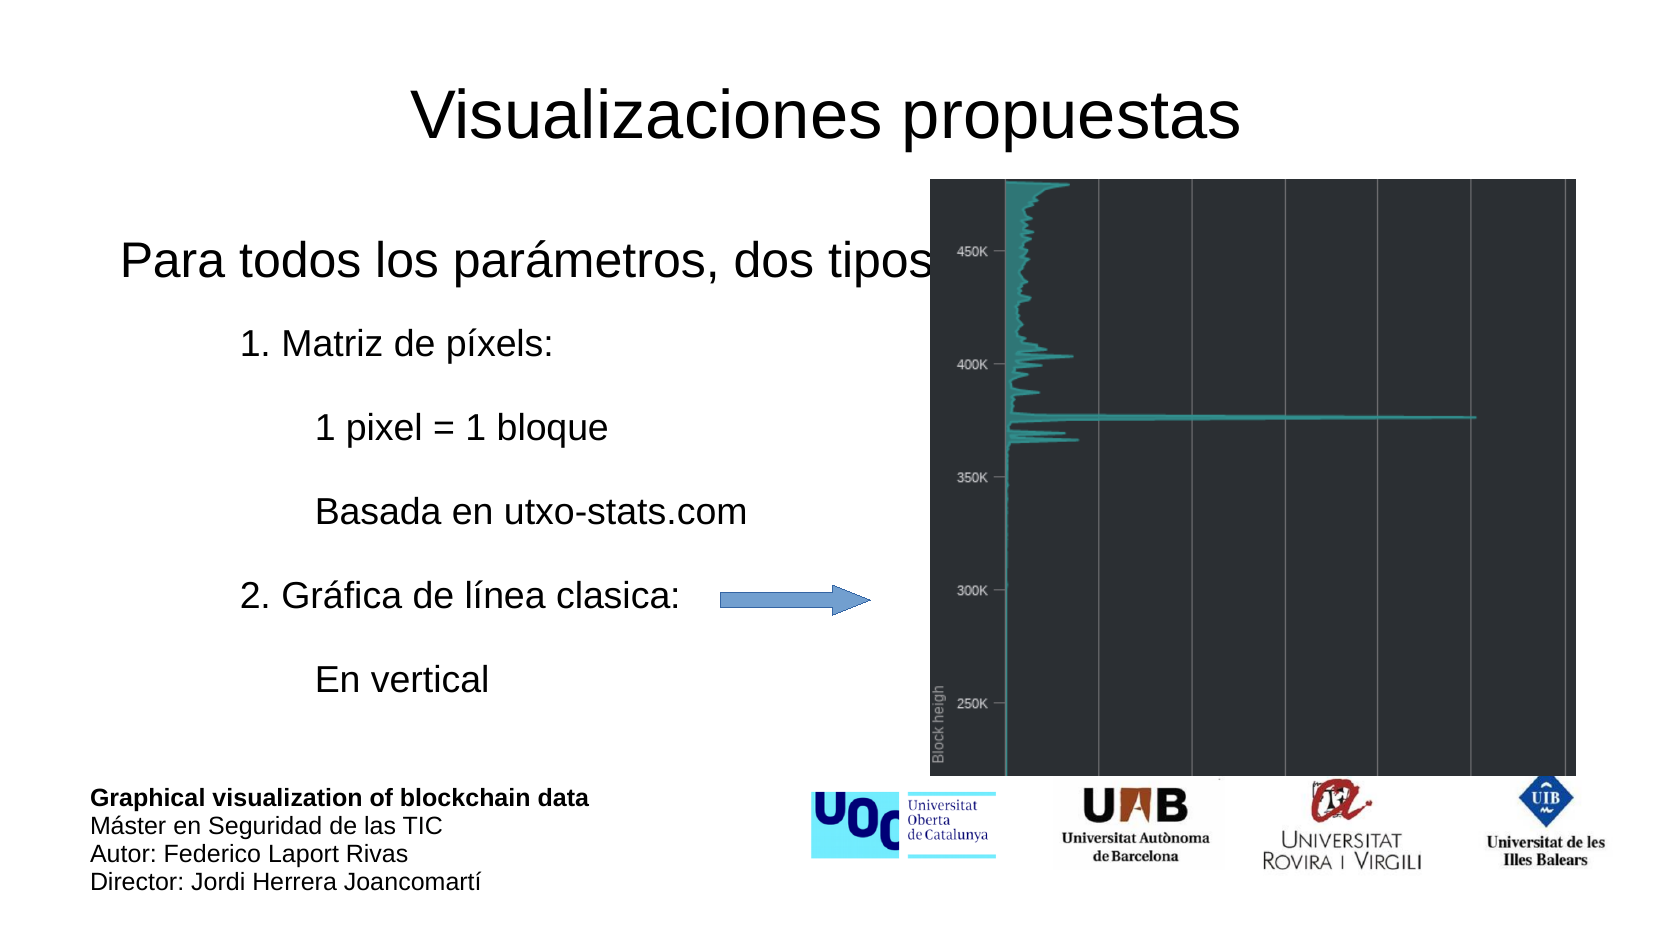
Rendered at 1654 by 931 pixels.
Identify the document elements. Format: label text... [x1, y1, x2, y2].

title Visualizaciones propuestas [82, 37, 1571, 193]
text_box [720, 585, 871, 616]
text_box Para todos los parámetros, dos tipos de visualización: [105, 225, 930, 338]
text_box 1. Matriz de píxels: 1 pixel = 1 bloque Basada en utxo-stats.com 2. Gráfica de línea clasica: En vertical [225, 315, 930, 750]
text_box Graphical visualization of blockchain data Máster en Seguridad de las TIC Autor: Federico Laport Rivas Director: Jordi Herrera Joancomartí [90, 783, 616, 896]
picture [788, 179, 1636, 901]
